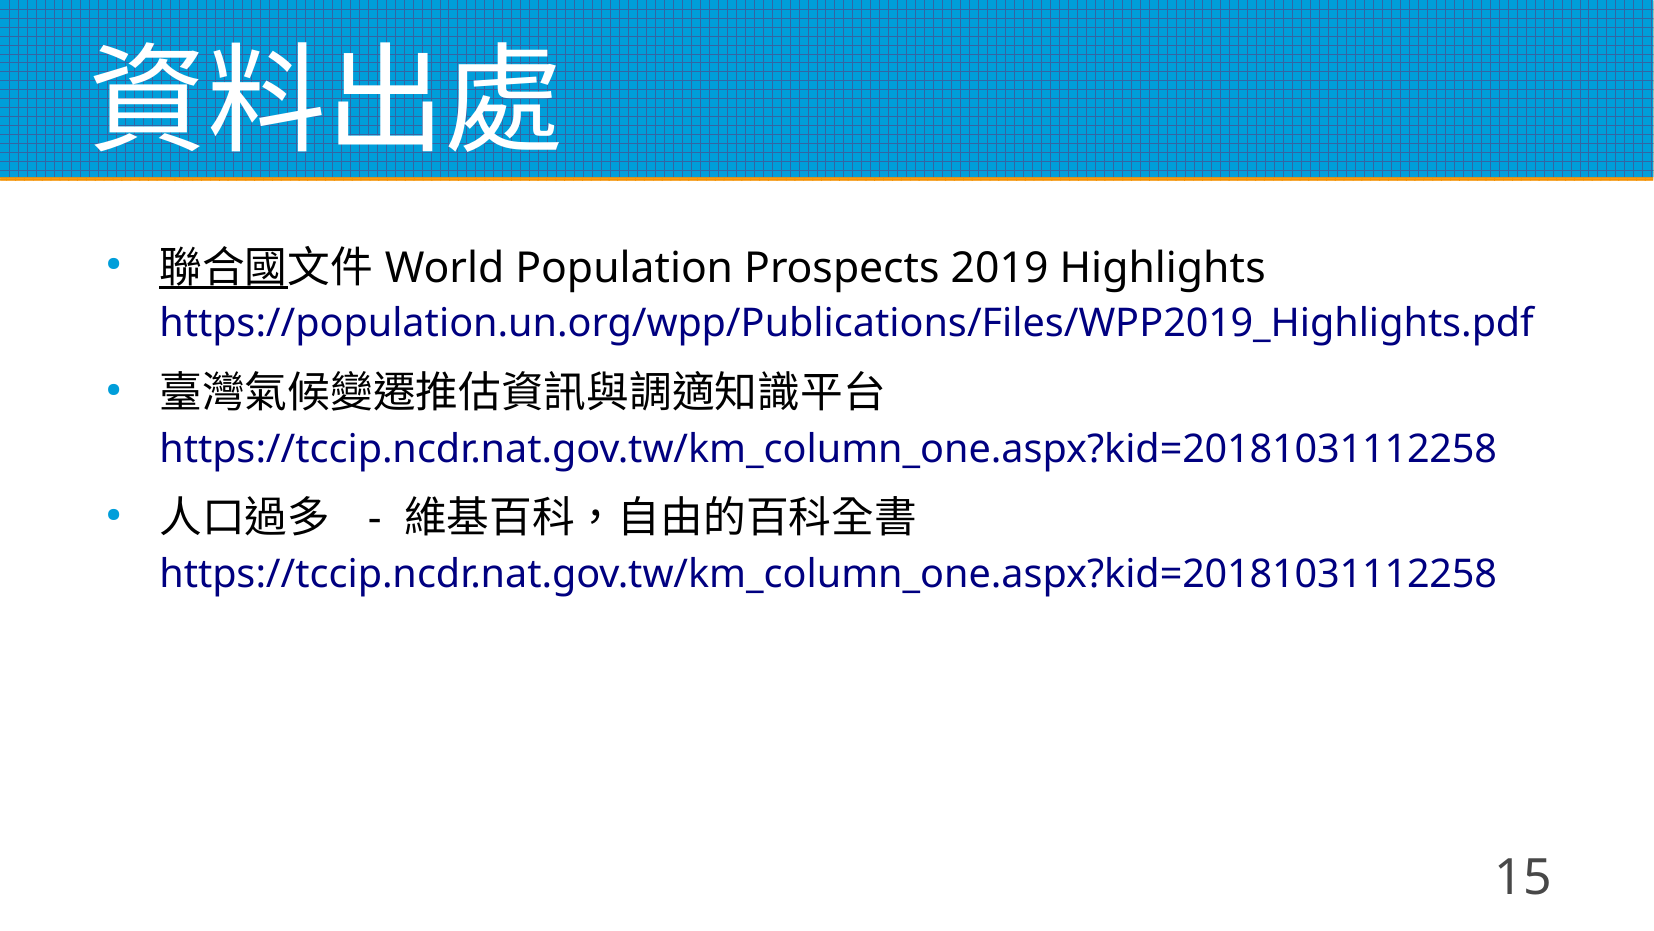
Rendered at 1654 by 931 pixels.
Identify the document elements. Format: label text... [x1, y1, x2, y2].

list 聯合國文件World Population Prospects 2019 Highlightshttps://population.un.org/wpp/Publications/Files/WPP2019_Highlights.pdf 臺灣氣候變遷推估資訊與調適知識平台https://tccip.ncdr.nat.gov.tw/km_column_one.aspx?kid=20181031112258 人口過多 - 維基百科，自由的百科全書https://tccip.ncdr.nat.gov.tw/km_column_one.aspx?kid=20181031112258 [88, 236, 1565, 813]
title 資料出處 [88, 14, 1565, 178]
